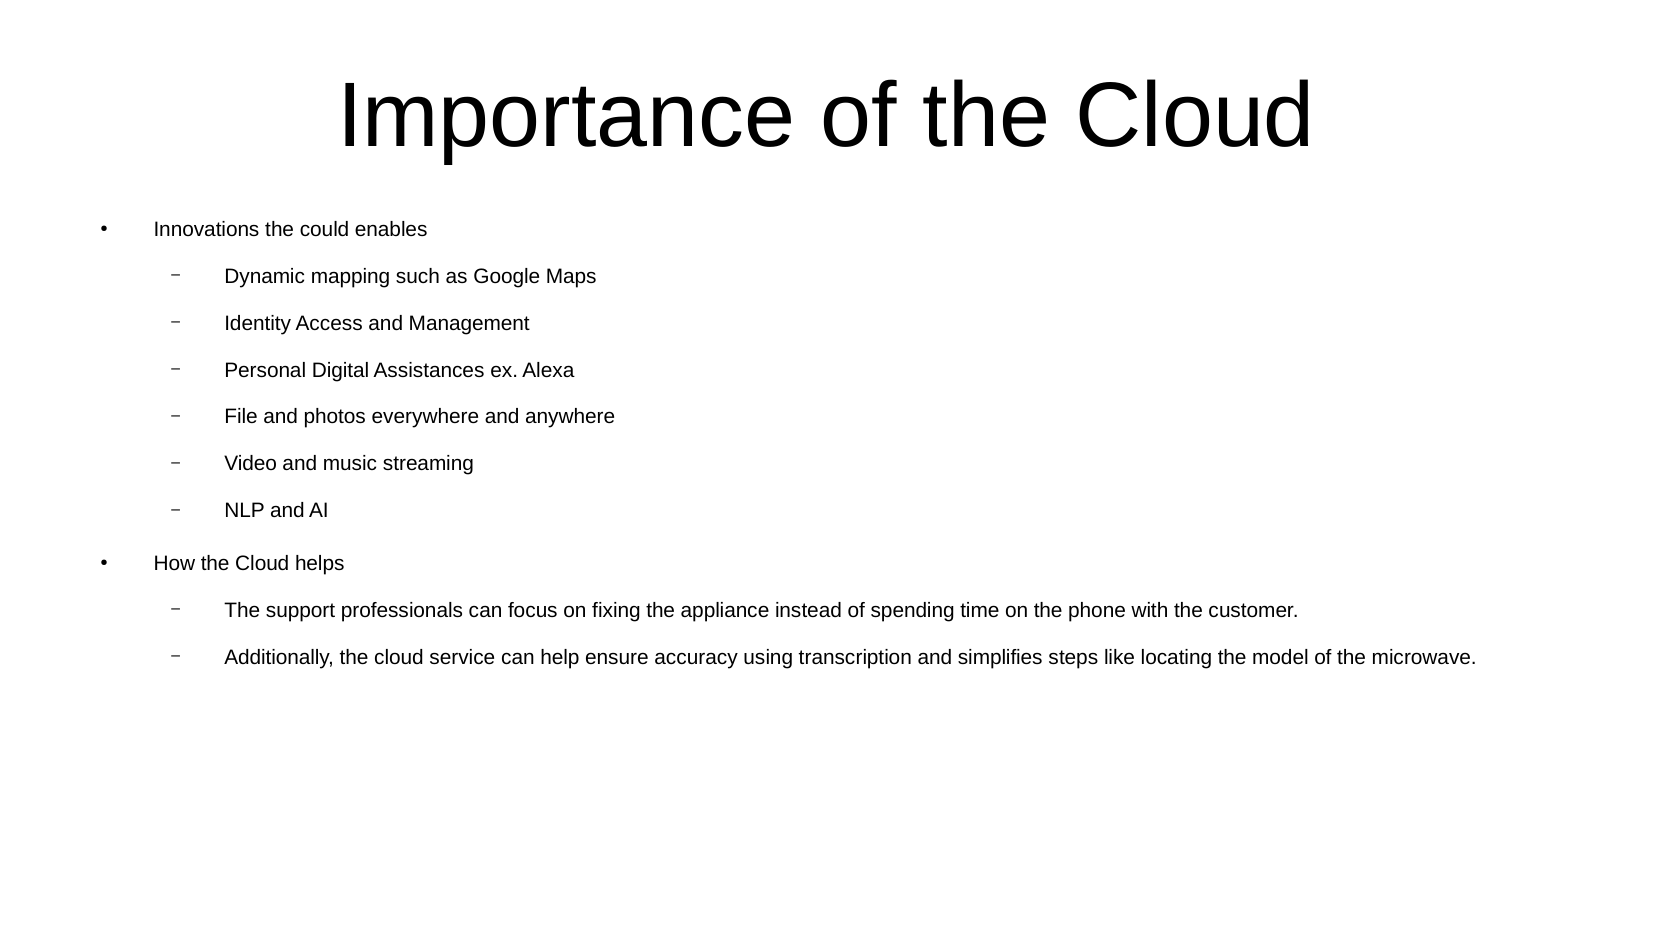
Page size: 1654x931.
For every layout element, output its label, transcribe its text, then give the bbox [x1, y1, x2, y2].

title Importance of the Cloud [82, 37, 1571, 193]
list Innovations the could enables Dynamic mapping such as Google Maps Identity Access and Management Personal Digital Assistances ex. Alexa File and photos everywhere and anywhere Video and music streaming NLP and AI How the Cloud helps The support professionals can focus on fixing the appliance instead of spending time on the phone with the customer. Additionally, the cloud service can help ensure accuracy using transcription and simplifies steps like locating the model of the microwave. [82, 217, 1621, 916]
